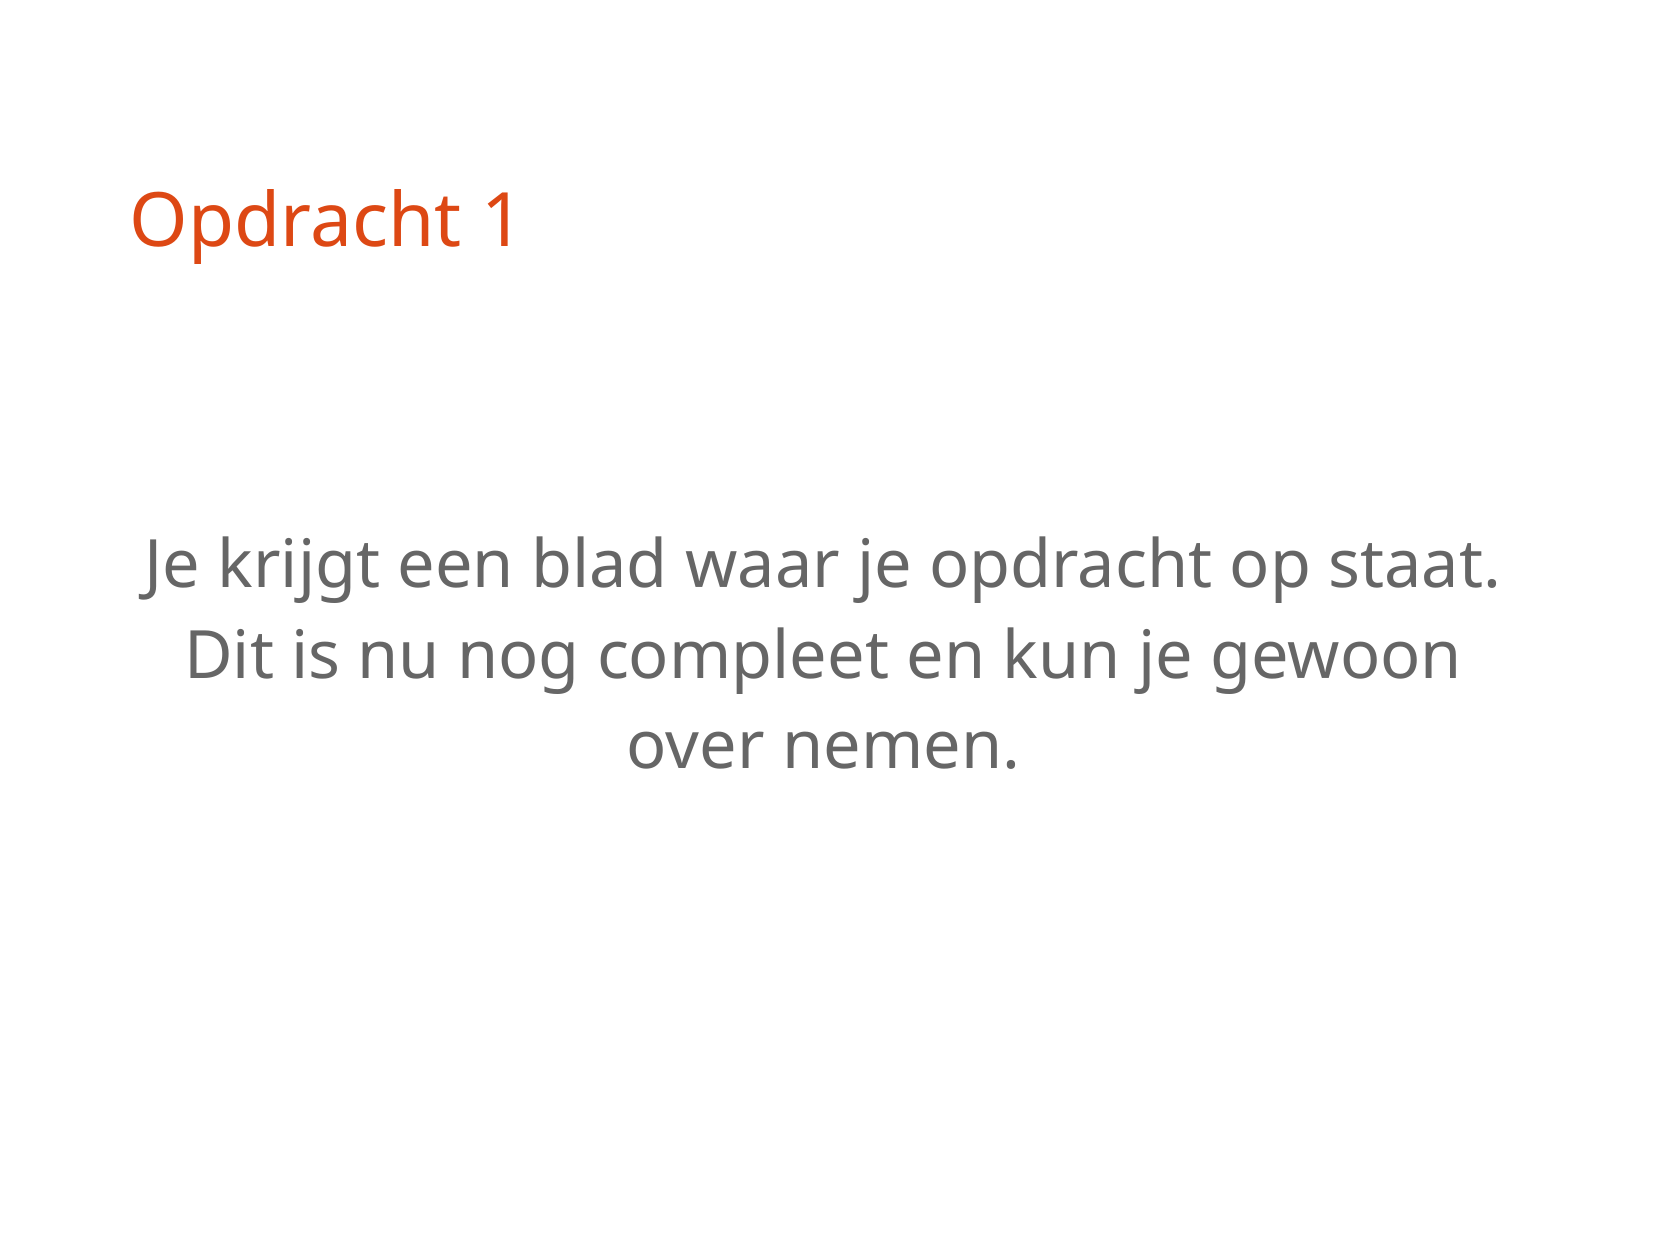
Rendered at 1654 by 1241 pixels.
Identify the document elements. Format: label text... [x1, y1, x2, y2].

subtitle Je krijgt een blad waar je opdracht op staat. Dit is nu nog compleet en kun je gewoon over nemen. [129, 295, 1518, 1010]
title Opdracht 1 [129, 153, 1518, 281]
